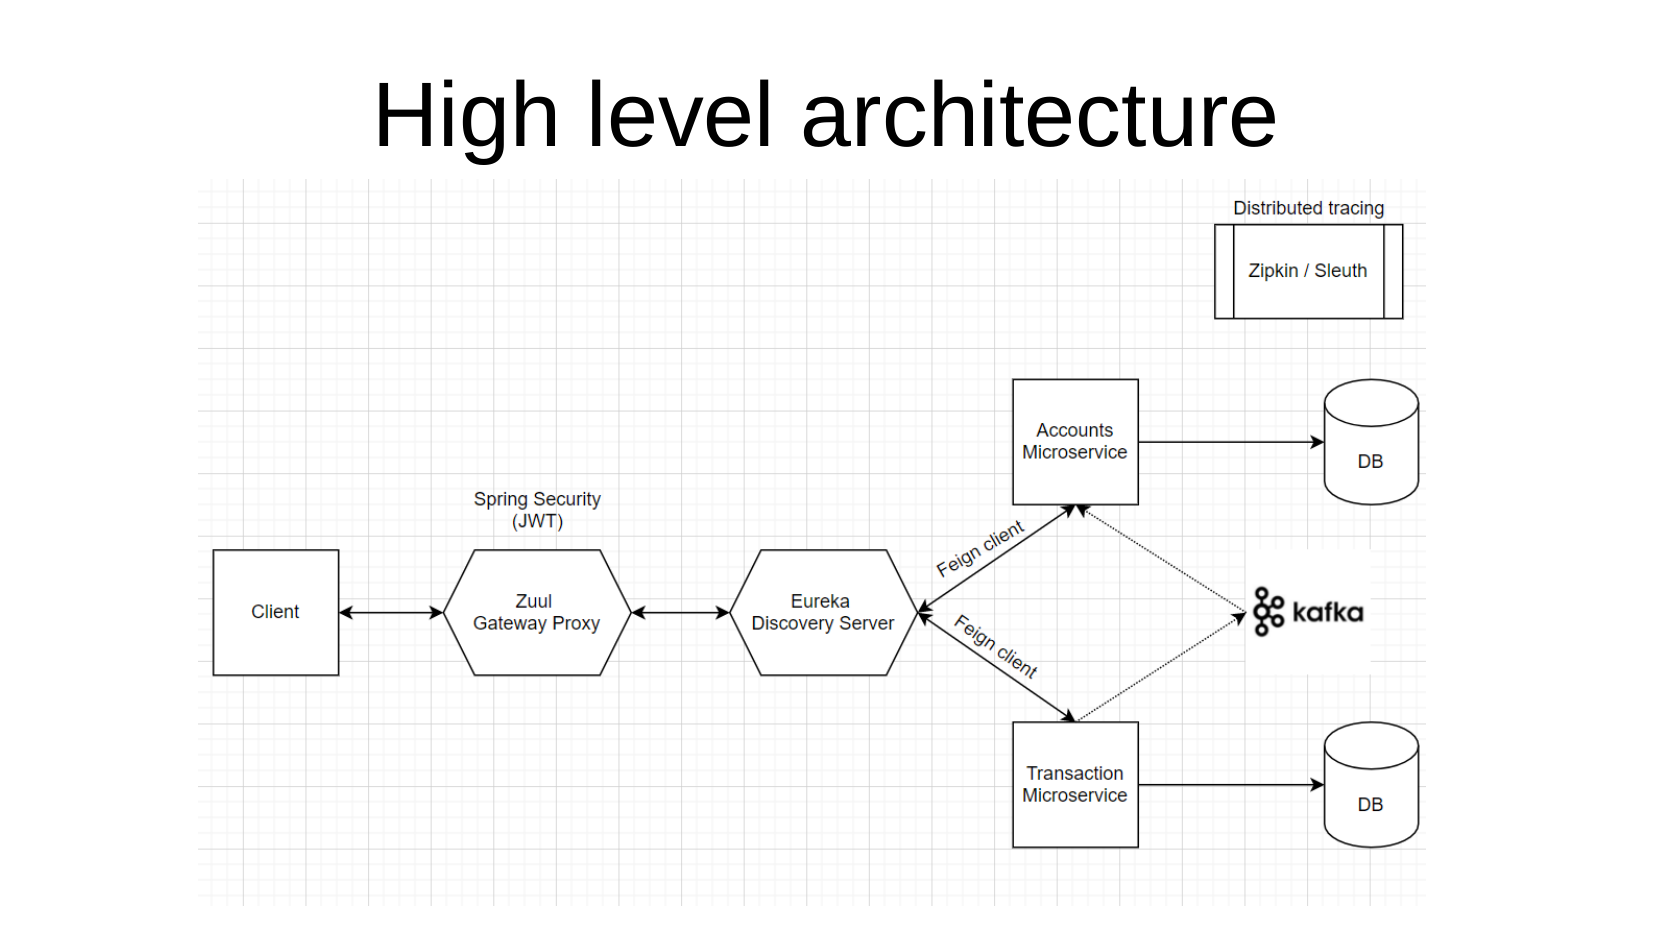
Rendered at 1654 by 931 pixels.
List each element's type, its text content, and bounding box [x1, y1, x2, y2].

title High level architecture [82, 37, 1571, 193]
picture [198, 179, 1426, 906]
